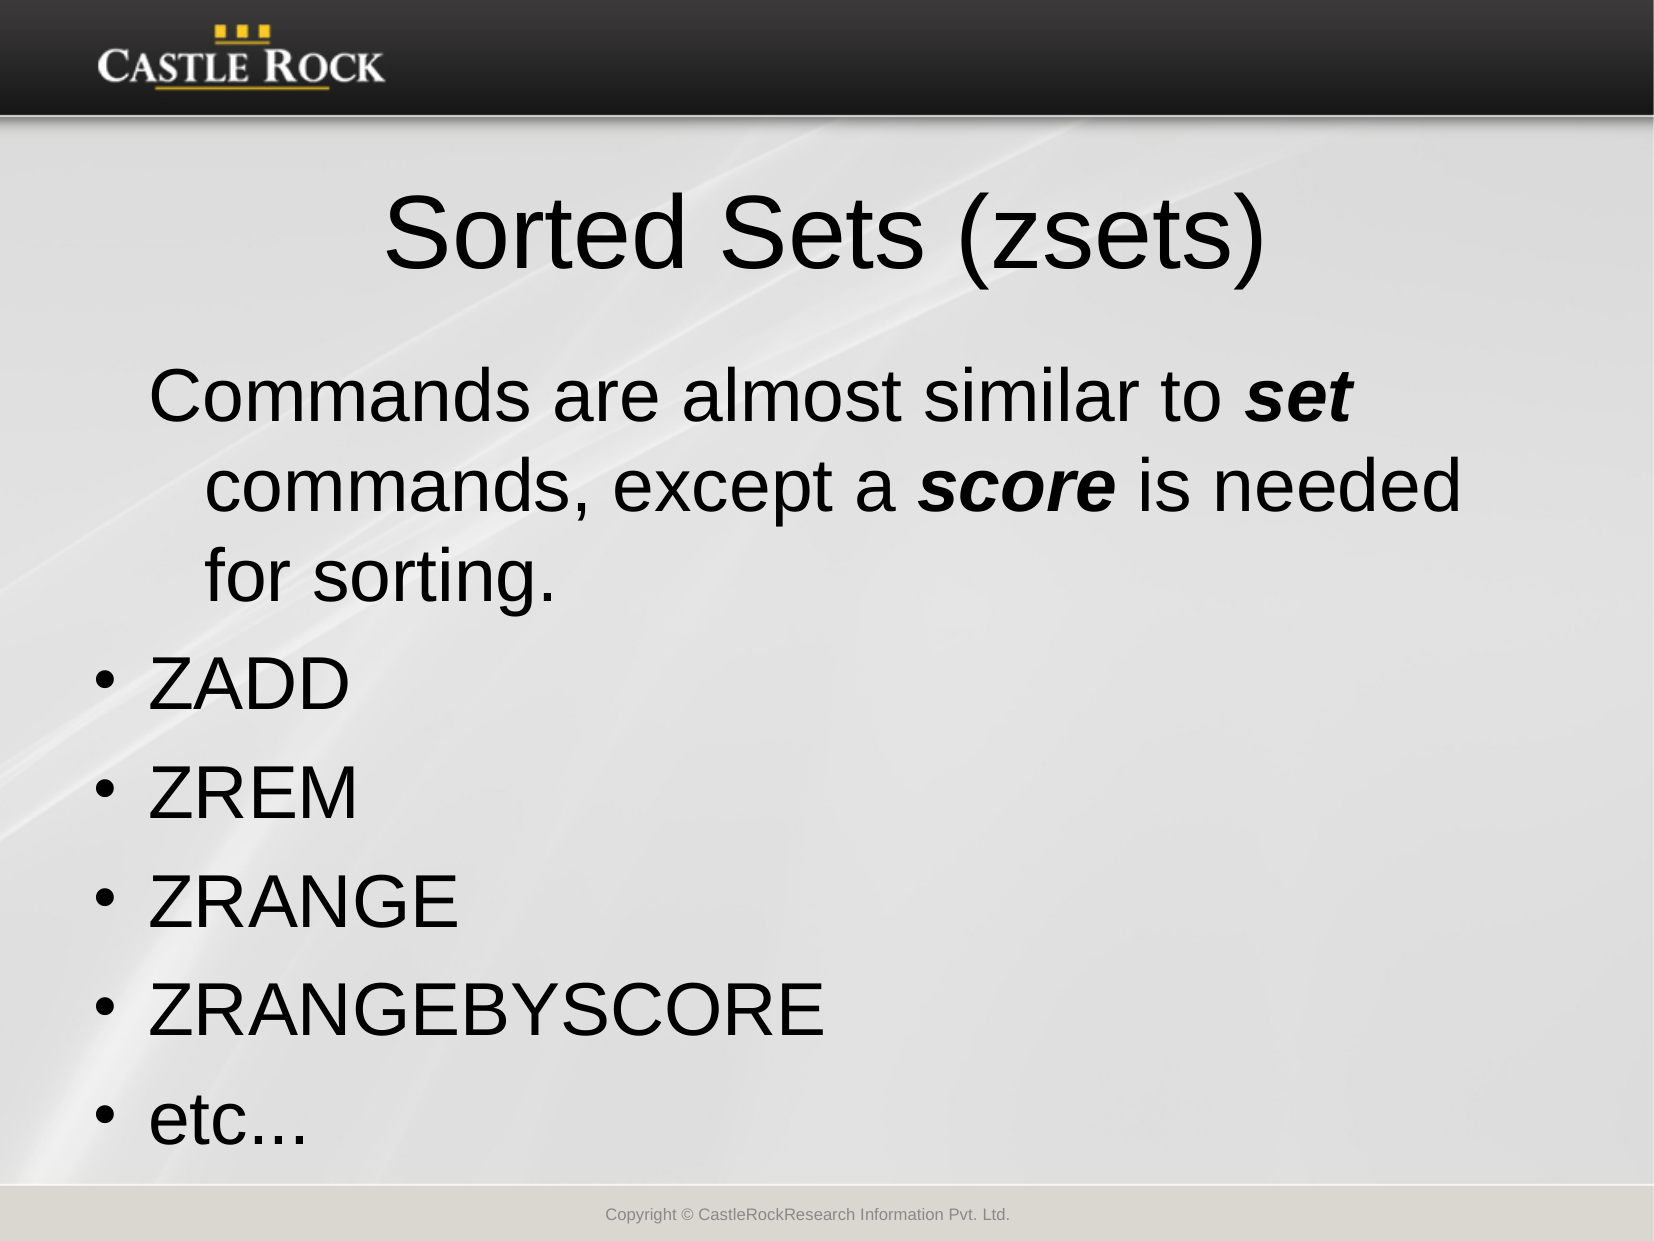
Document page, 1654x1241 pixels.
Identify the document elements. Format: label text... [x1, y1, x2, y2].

picture [0, 0, 1654, 1241]
list Commands are almost similar to set commands, except a score is needed for sorting. ZADD ZREM ZRANGE ZRANGEBYSCORE etc... [75, 337, 1563, 1169]
title Sorted Sets (zsets) [82, 116, 1570, 338]
